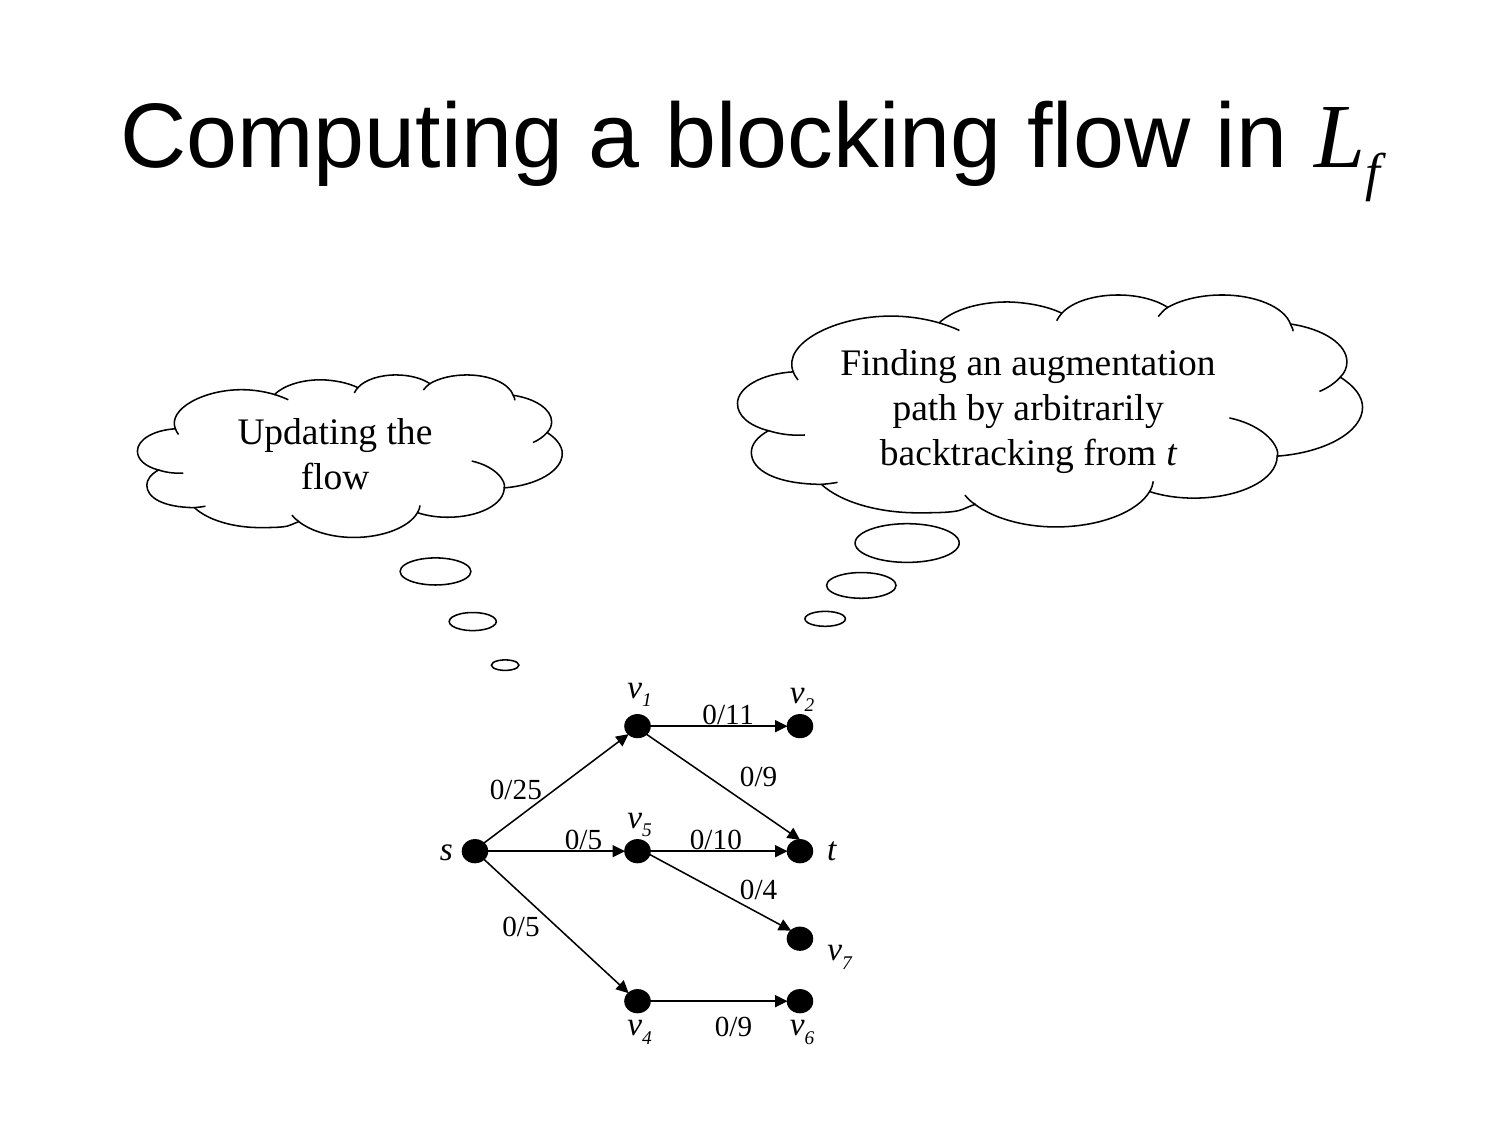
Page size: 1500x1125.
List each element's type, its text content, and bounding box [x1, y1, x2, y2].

text_box [787, 839, 812, 862]
text_box v5 [612, 787, 700, 849]
text_box v4 [612, 994, 700, 1056]
text_box s [425, 819, 476, 876]
text_box 0/9 [699, 999, 788, 1051]
text_box [787, 724, 813, 738]
text_box Updating the flow [137, 374, 563, 538]
text_box [790, 989, 810, 994]
text_box Finding an augmentation path by arbitrarily backtracking from t [855, 523, 960, 563]
text_box [787, 927, 812, 951]
text_box [638, 850, 649, 863]
text_box 0/10 [675, 812, 763, 863]
text_box t [812, 819, 863, 876]
text_box Updating the flow [400, 557, 471, 586]
text_box [476, 839, 488, 863]
text_box Finding an augmentation path by arbitrarily backtracking from t [826, 572, 897, 599]
text_box 0/11 [687, 687, 775, 738]
title Computing a blocking flow in Lf [75, 45, 1426, 233]
text_box 0/4 [724, 862, 813, 913]
text_box 0/25 [474, 762, 563, 813]
text_box v7 [812, 919, 901, 981]
text_box 0/5 [487, 899, 576, 951]
text_box v2 [774, 662, 863, 724]
text_box [629, 989, 648, 994]
text_box Updating the flow [449, 612, 497, 631]
text_box 0/9 [724, 749, 813, 801]
text_box [624, 714, 650, 738]
text_box v1 [612, 657, 700, 719]
text_box Finding an augmentation path by arbitrarily backtracking from t [737, 294, 1363, 527]
text_box v6 [774, 994, 863, 1056]
text_box 0/5 [549, 812, 638, 863]
